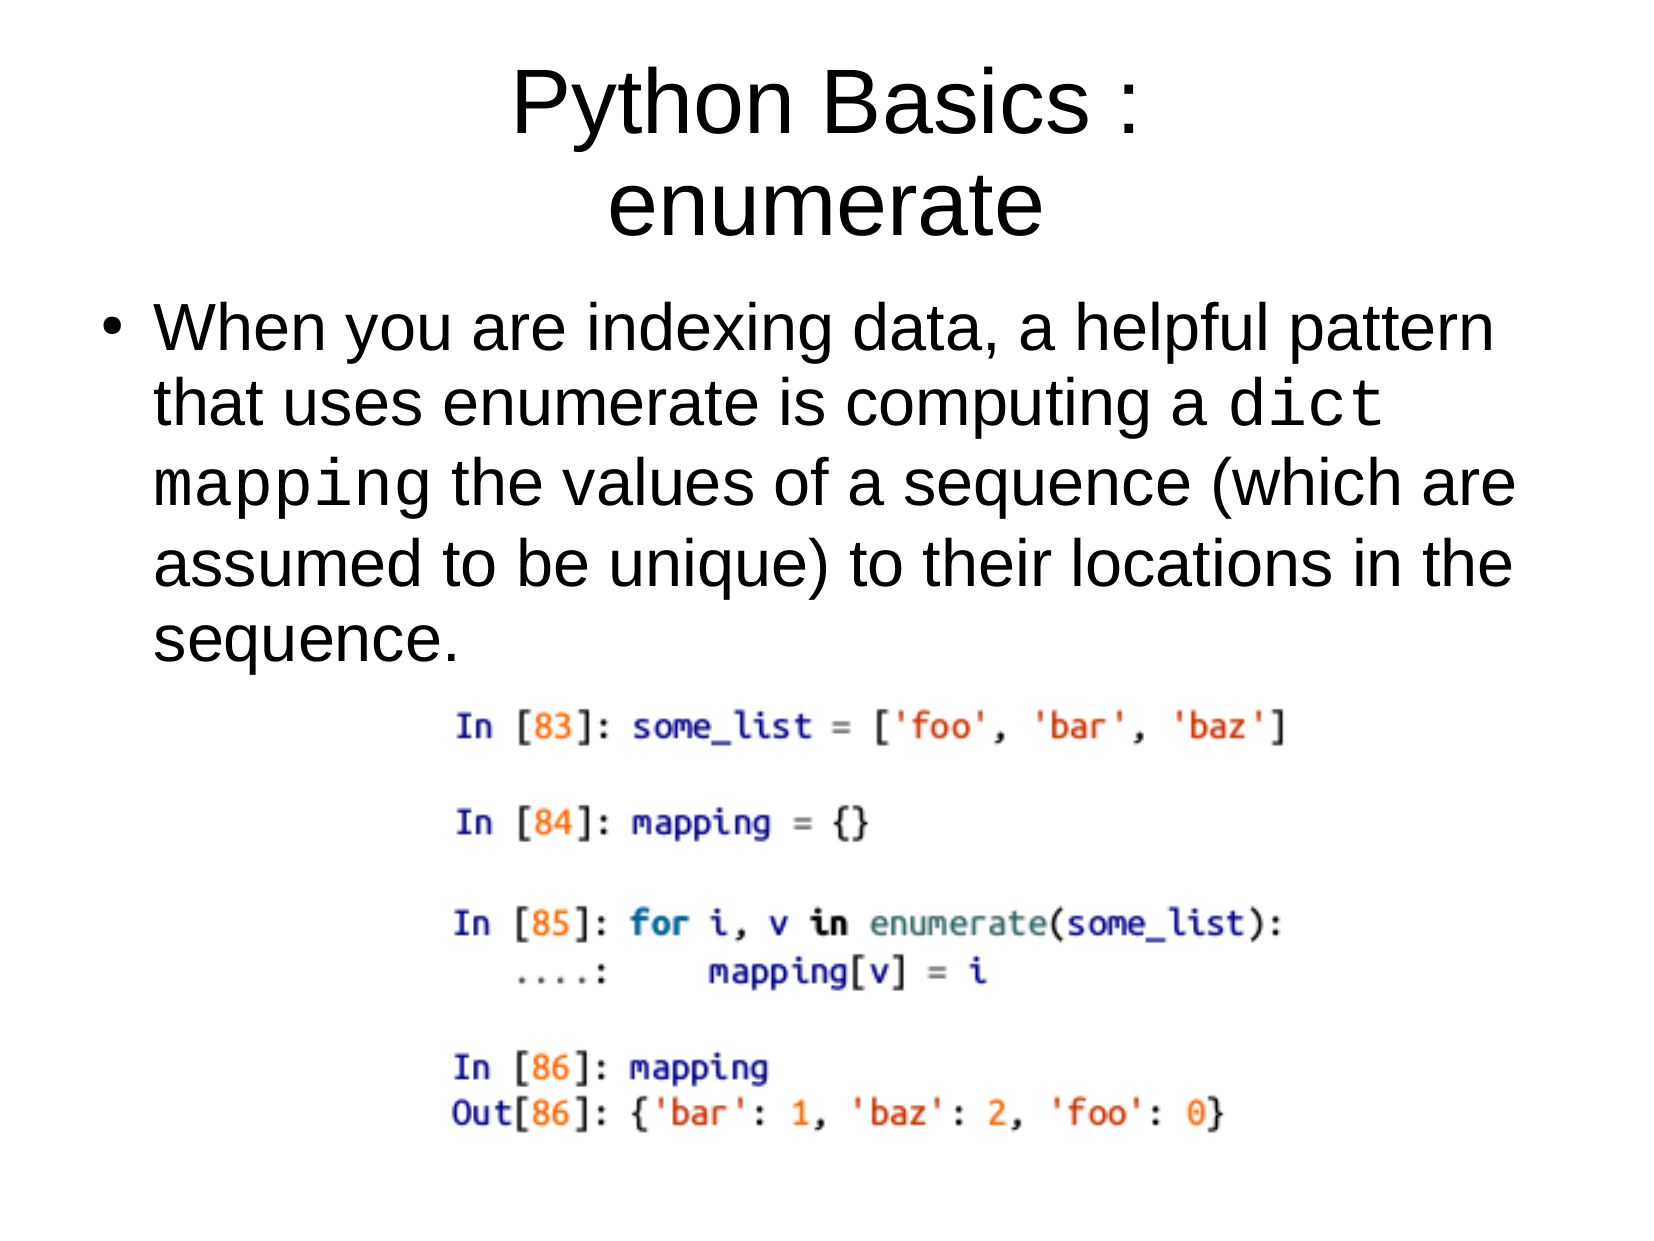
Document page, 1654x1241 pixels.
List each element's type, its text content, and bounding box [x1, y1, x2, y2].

list When you are indexing data, a helpful pattern that uses enumerate is computing a dict mapping the values of a sequence (which are assumed to be unique) to their locations in the sequence. [82, 290, 1571, 1010]
title Python Basics : enumerate [82, 49, 1571, 257]
picture [448, 686, 1300, 1140]
